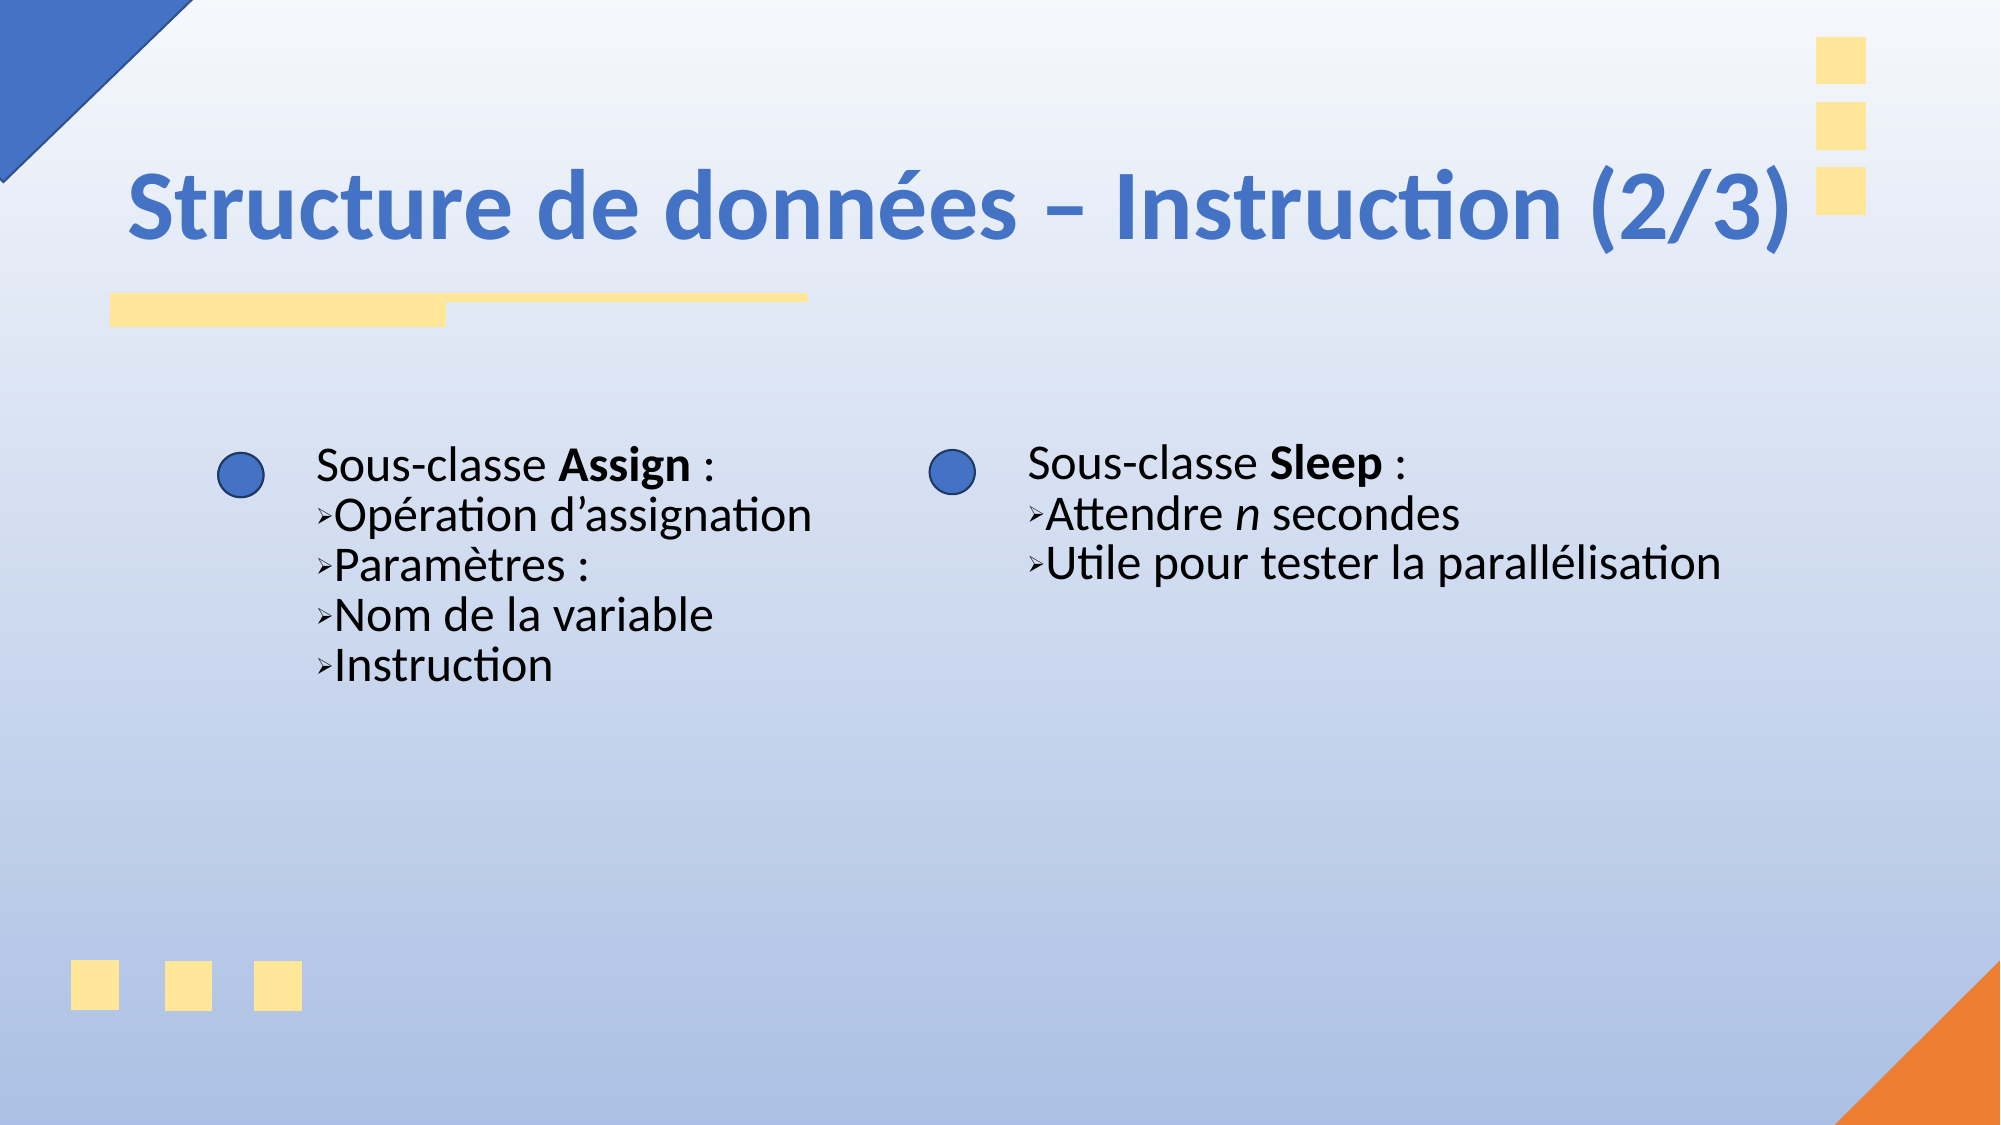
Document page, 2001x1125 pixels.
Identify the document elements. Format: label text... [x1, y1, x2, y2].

text_box Structure de données – Instruction (2/3) [112, 157, 1913, 293]
text_box [929, 450, 975, 495]
text_box [1836, 961, 2000, 1125]
text_box [111, 294, 807, 326]
text_box [255, 962, 301, 1010]
text_box [1817, 103, 1865, 149]
text_box [0, 0, 192, 183]
text_box [218, 452, 264, 498]
text_box Sous-classe Assign : Opération d’assignation Paramètres : Nom de la variable Instruction [301, 436, 1054, 752]
text_box [72, 961, 118, 1009]
text_box Sous-classe Sleep : Attendre n secondes Utile pour tester la parallélisation [1012, 434, 1766, 631]
text_box [1817, 38, 1865, 83]
text_box [166, 962, 211, 1010]
